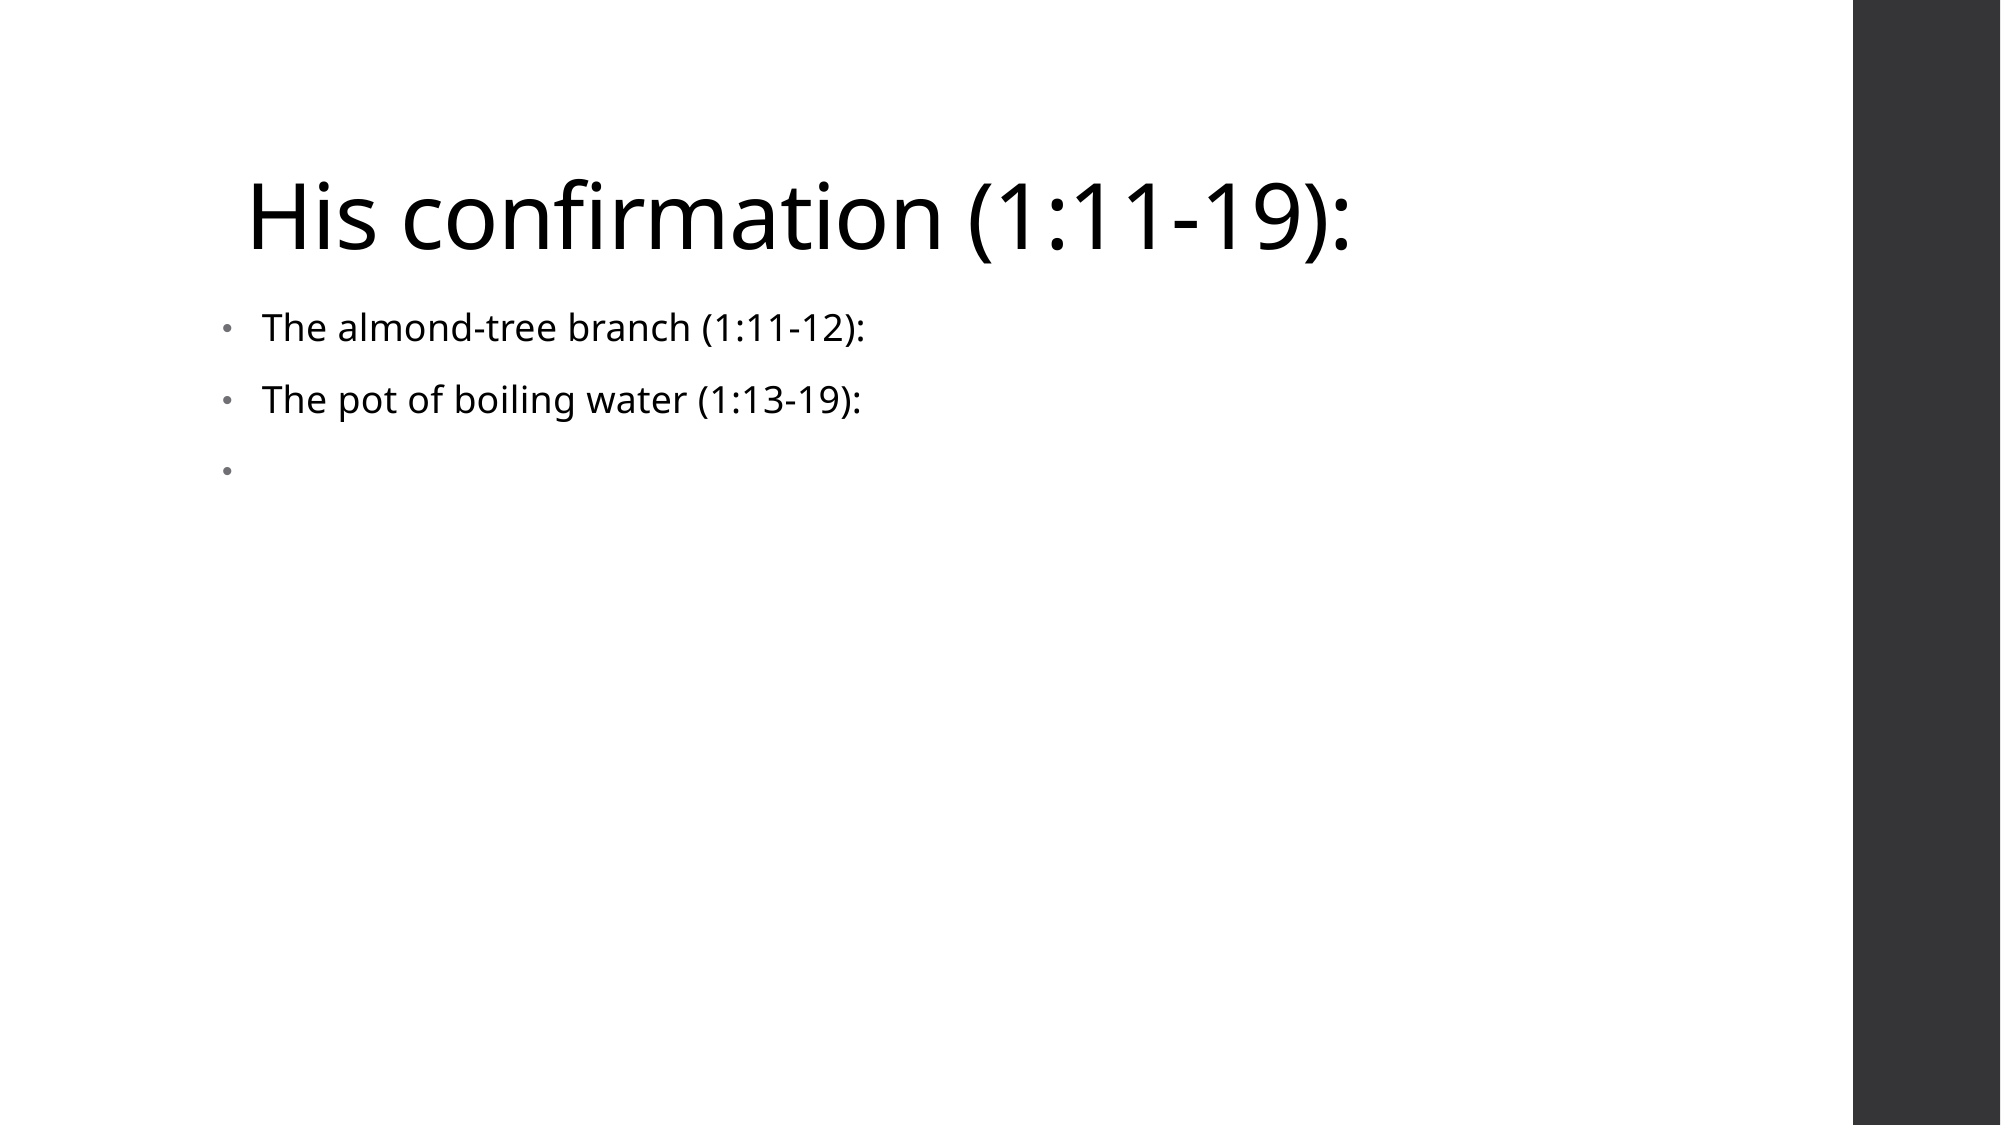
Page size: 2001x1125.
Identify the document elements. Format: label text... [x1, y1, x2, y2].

title His confirmation (1:11-19): [206, 60, 1797, 278]
list The almond-tree branch (1:11-12): The pot of boiling water (1:13-19): [206, 299, 1617, 1014]
